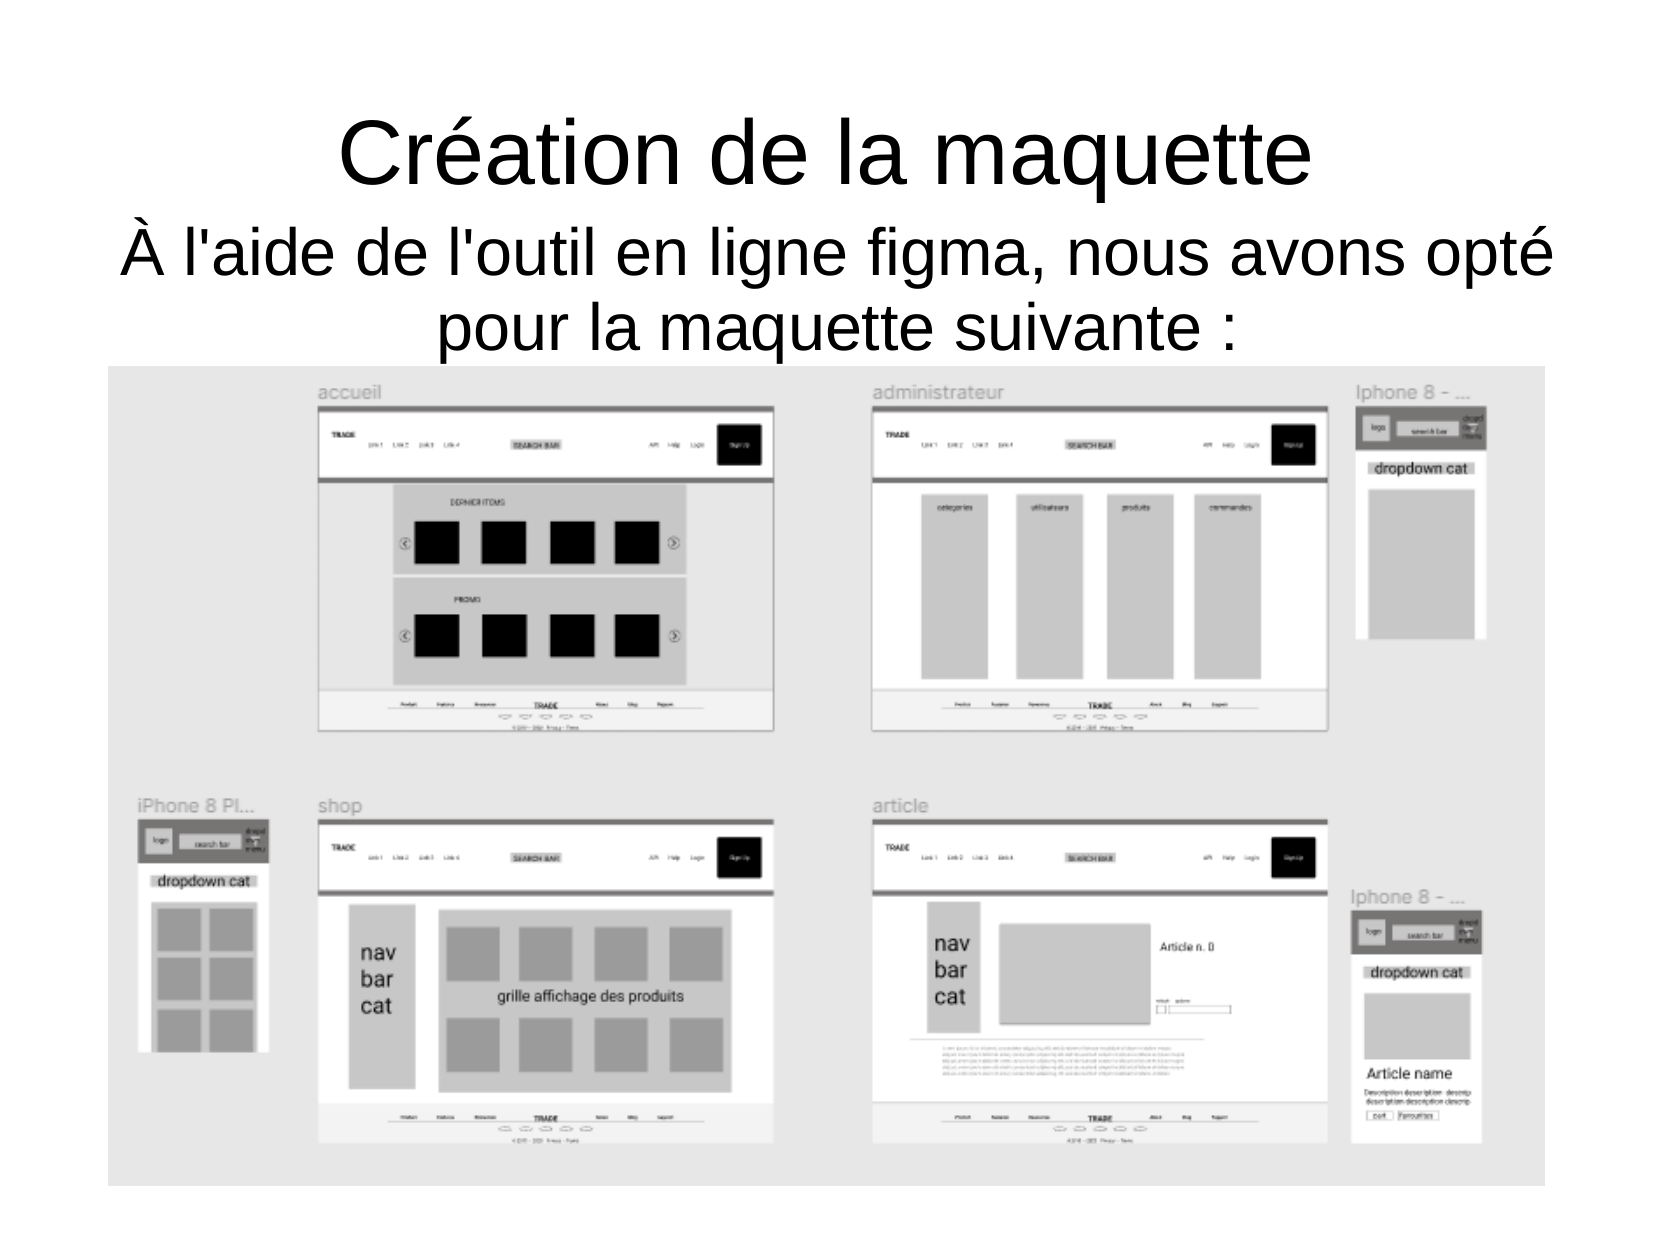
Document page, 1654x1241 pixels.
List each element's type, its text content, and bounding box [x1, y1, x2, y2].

title Création de la maquette [82, 49, 1571, 257]
picture [108, 366, 1545, 1186]
subtitle À l'aide de l'outil en ligne figma, nous avons opté pour la maquette suivante : [118, 213, 1560, 367]
